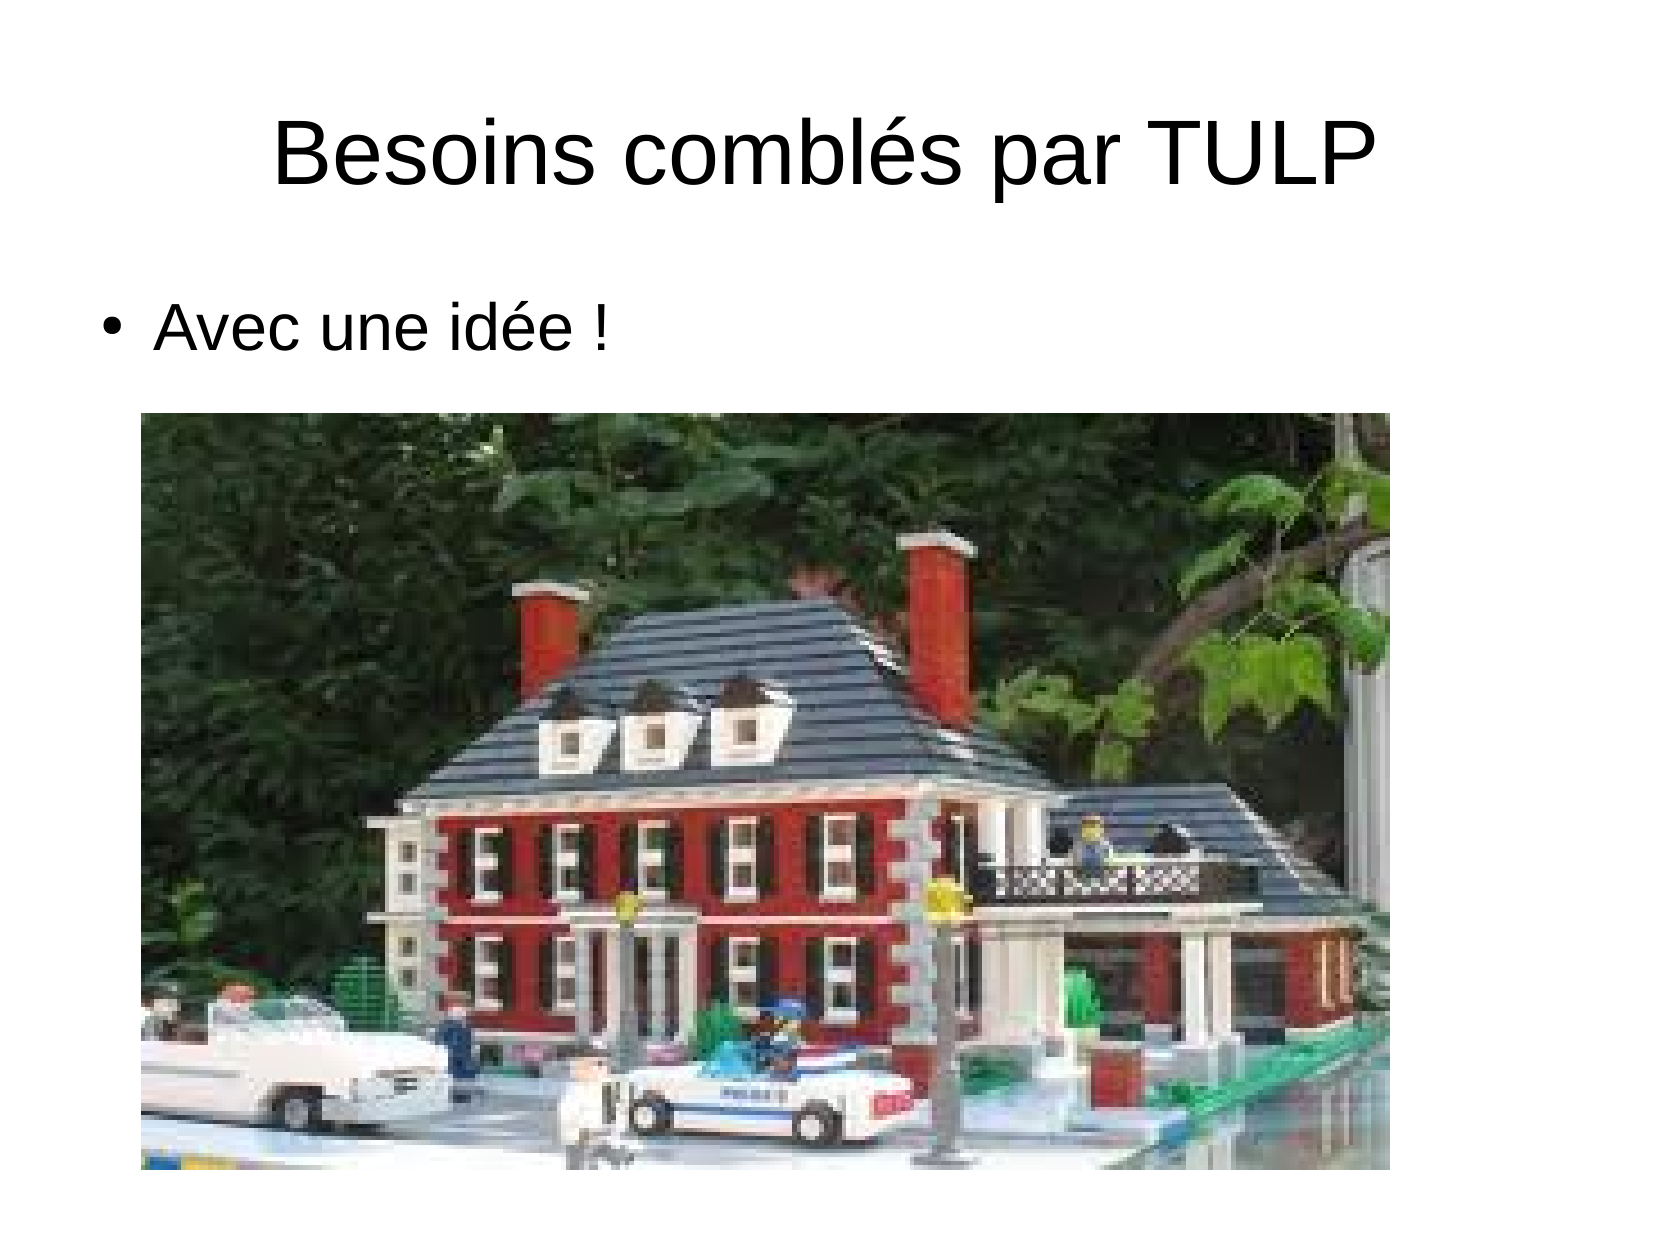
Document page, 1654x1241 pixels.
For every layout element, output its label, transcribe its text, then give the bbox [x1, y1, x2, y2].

title Besoins comblés par TULP [82, 49, 1571, 257]
list Avec une idée ! [82, 290, 1524, 390]
picture [141, 413, 1390, 1170]
